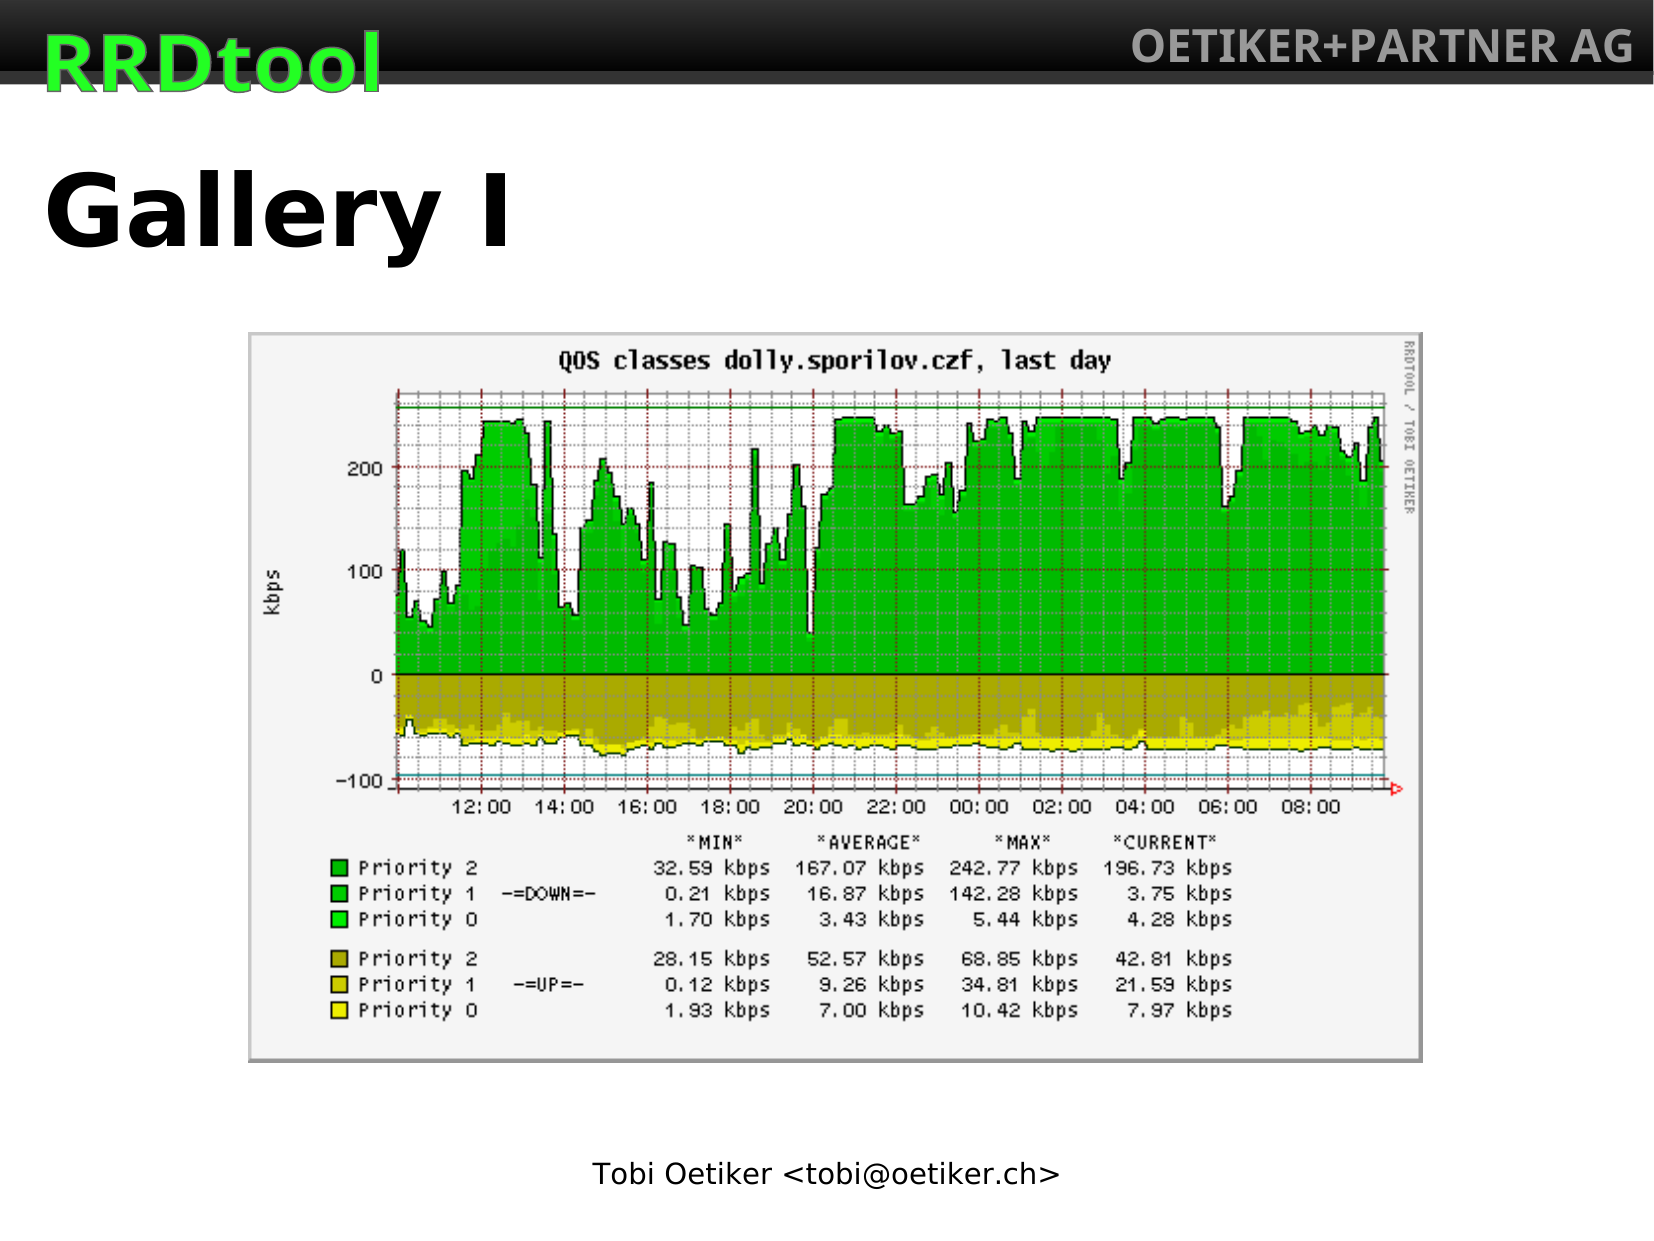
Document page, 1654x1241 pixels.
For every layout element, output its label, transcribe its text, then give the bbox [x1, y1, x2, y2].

title Gallery I [43, 137, 1582, 287]
picture [248, 332, 1423, 1063]
